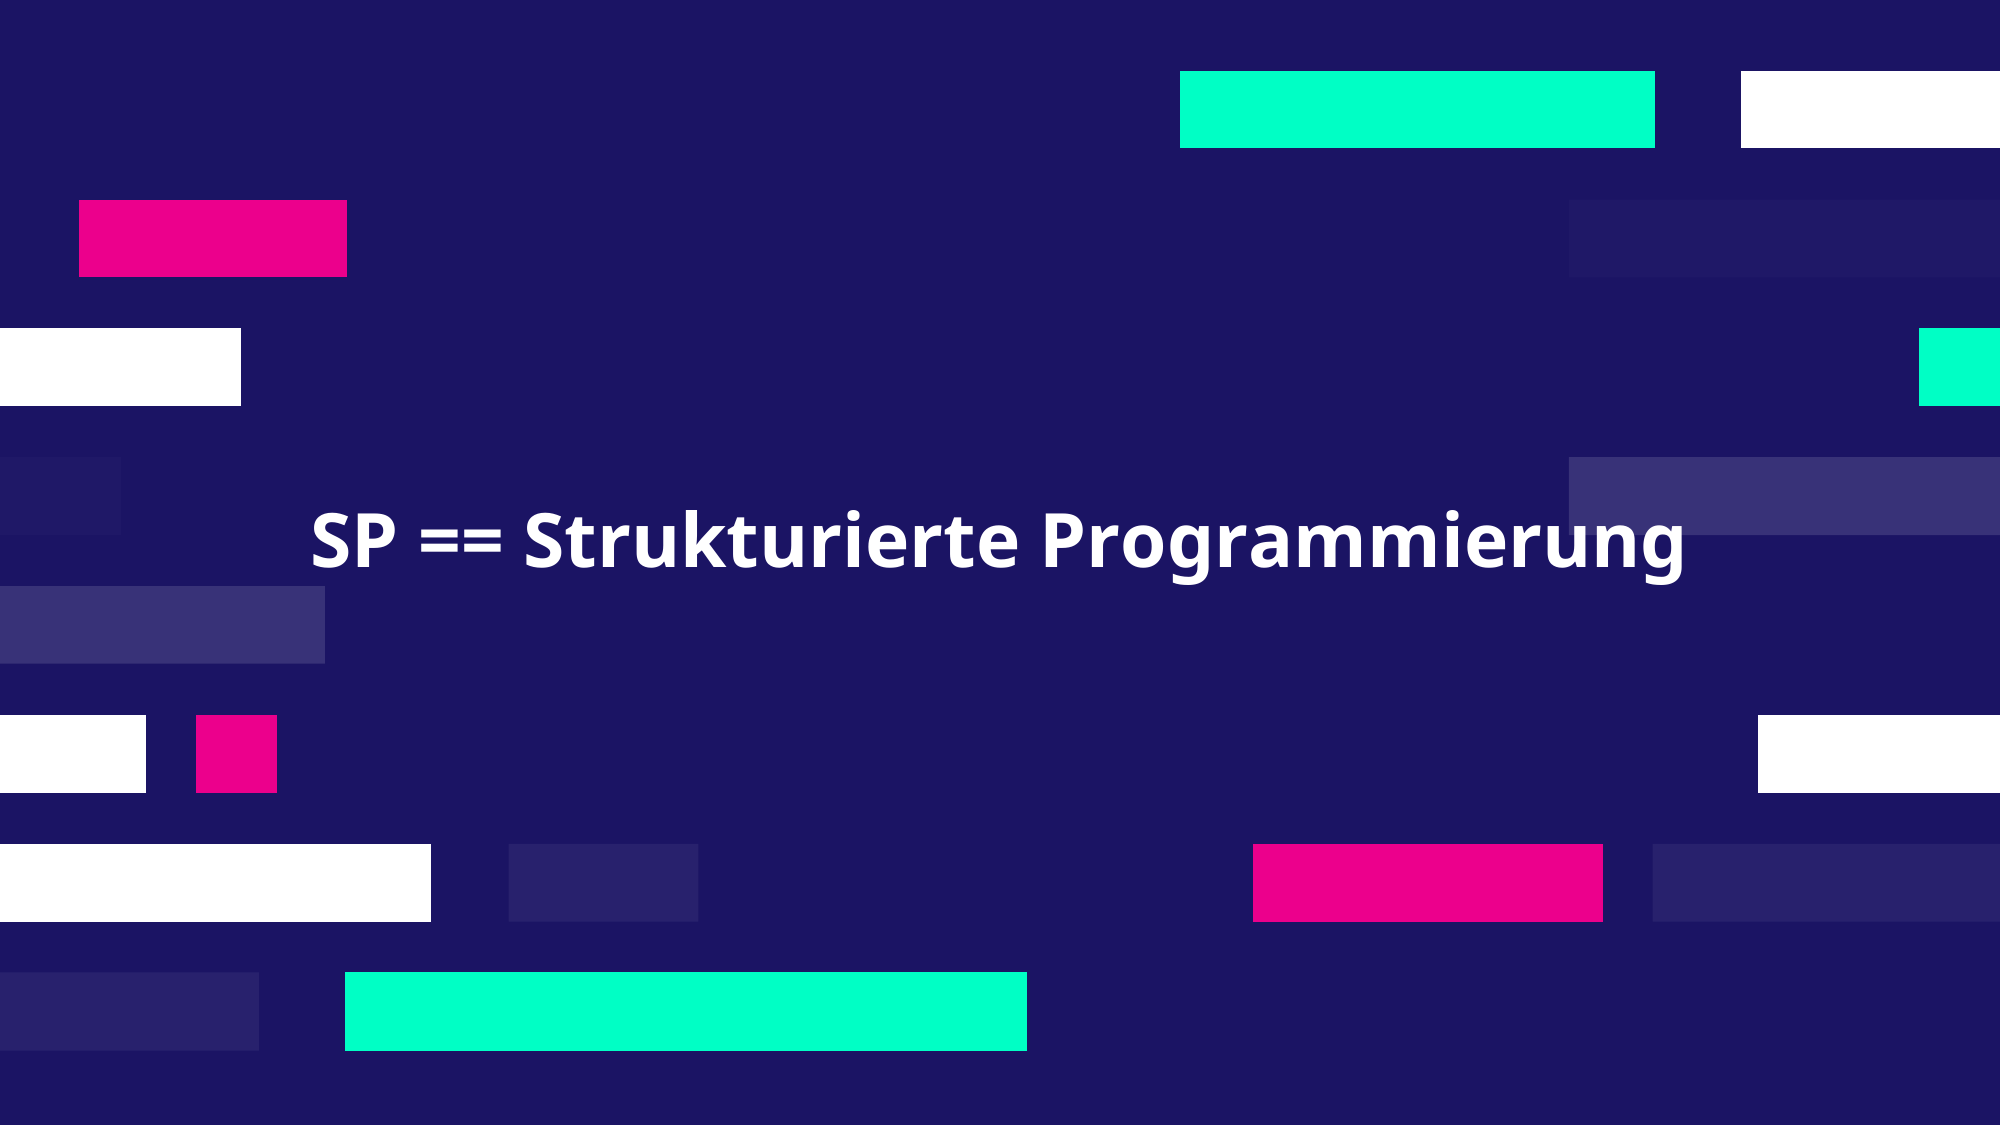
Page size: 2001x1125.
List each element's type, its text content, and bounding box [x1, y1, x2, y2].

title SP == Strukturierte Programmierung [78, 475, 1922, 583]
